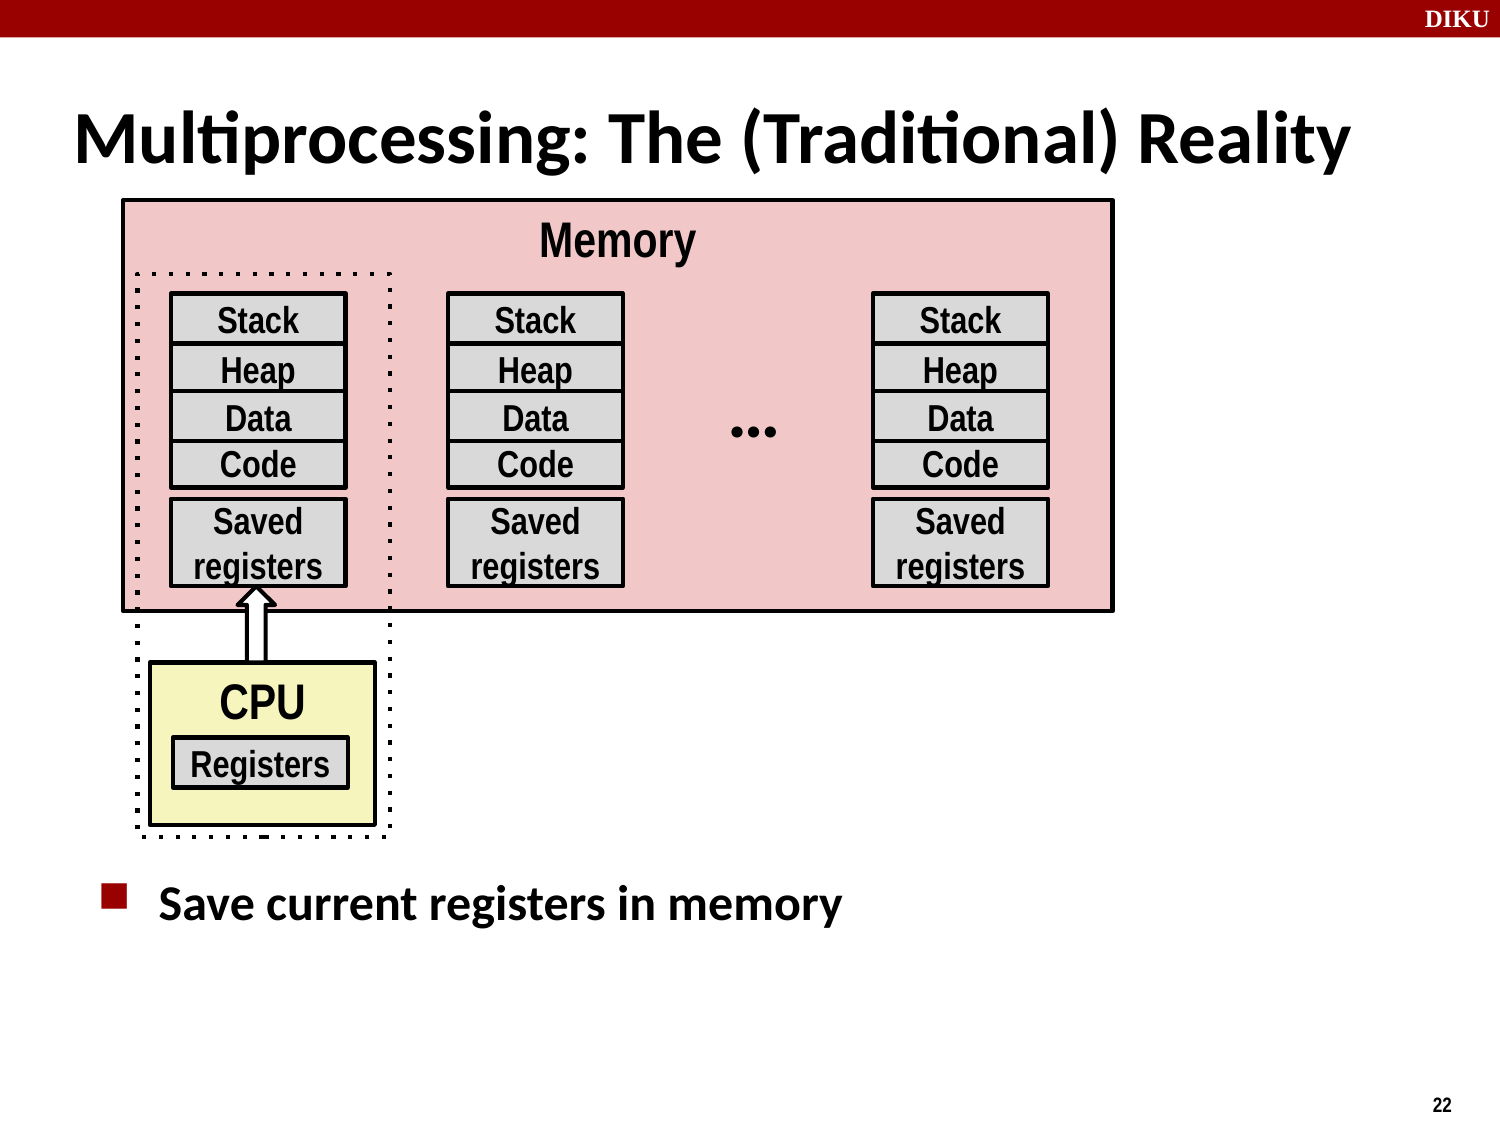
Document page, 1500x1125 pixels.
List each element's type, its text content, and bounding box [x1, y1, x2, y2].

list Save current registers in memory [87, 862, 1488, 950]
text_box Code [447, 441, 623, 488]
text_box Stack [170, 293, 346, 343]
title Multiprocessing: The (Traditional) Reality [58, 71, 1450, 197]
text_box Registers [172, 737, 348, 788]
text_box Code [170, 441, 346, 488]
text_box Stack [872, 293, 1048, 343]
text_box Heap [170, 343, 346, 390]
text_box Heap [560, 366, 567, 380]
text_box Memory [123, 199, 1113, 612]
text_box Saved registers [170, 498, 346, 587]
text_box Code [872, 441, 1048, 488]
text_box Heap [985, 366, 992, 380]
text_box Saved registers [872, 498, 1048, 587]
text_box Data [447, 390, 623, 441]
text_box Data [170, 390, 346, 441]
text_box CPU [149, 662, 375, 825]
text_box … [712, 355, 796, 460]
text_box Heap [447, 343, 623, 390]
text_box [237, 586, 276, 663]
text_box Data [872, 390, 1048, 441]
text_box Heap [282, 366, 289, 380]
text_box Stack [447, 293, 623, 343]
text_box Heap [872, 343, 1048, 390]
text_box Saved registers [447, 498, 623, 587]
